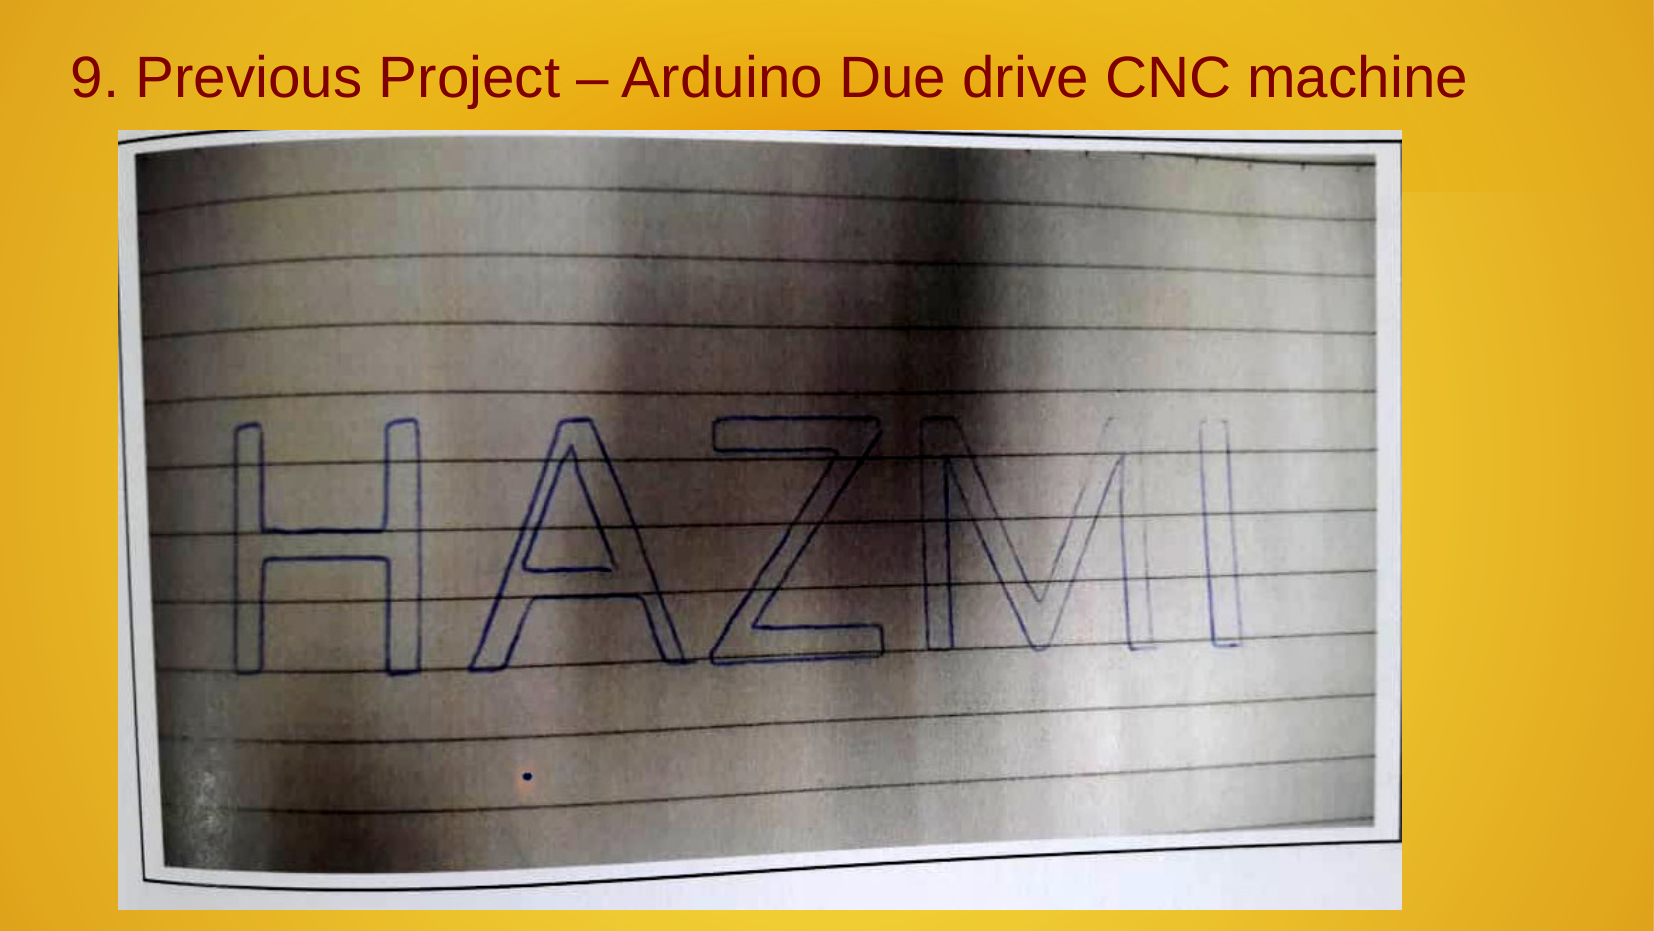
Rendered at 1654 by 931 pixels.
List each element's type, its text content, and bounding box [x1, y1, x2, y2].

picture [118, 130, 1402, 910]
title 9. Previous Project – Arduino Due drive CNC machine [70, 0, 1560, 154]
